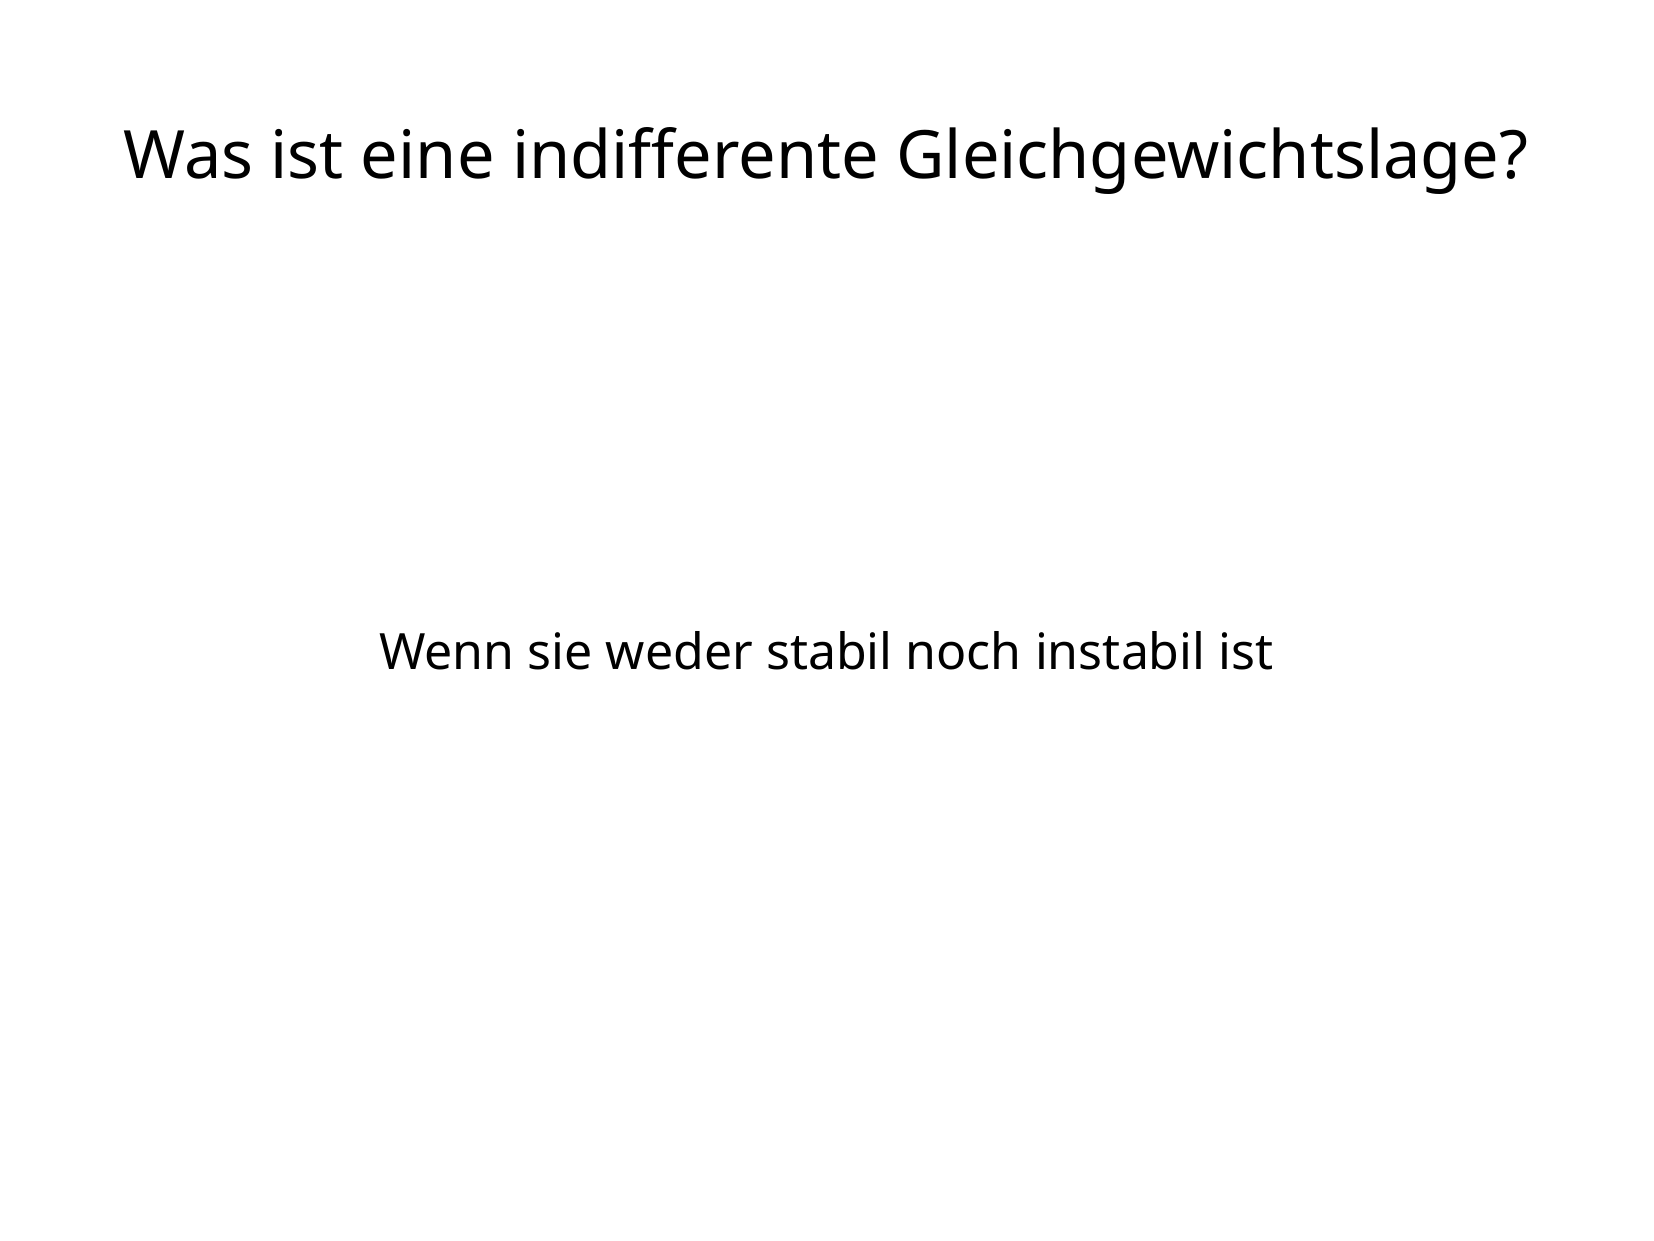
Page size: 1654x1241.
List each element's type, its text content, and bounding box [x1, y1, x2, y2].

subtitle Wenn sie weder stabil noch instabil ist [82, 290, 1571, 1010]
title Was ist eine indifferente Gleichgewichtslage? [82, 49, 1571, 257]
